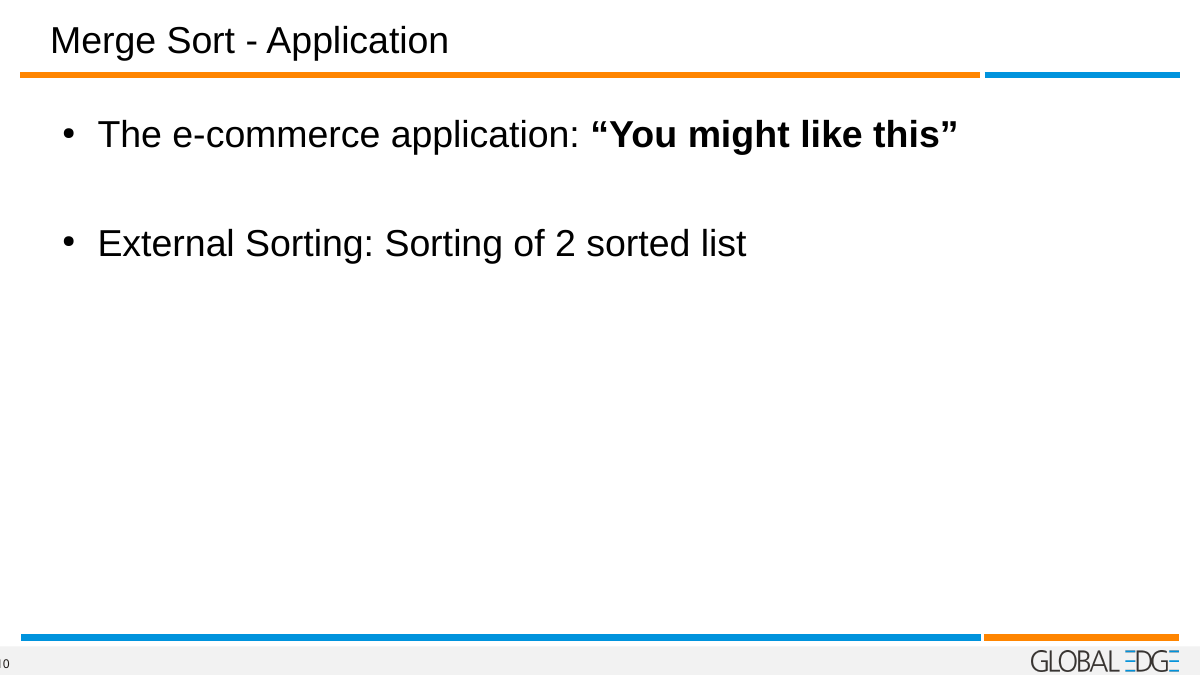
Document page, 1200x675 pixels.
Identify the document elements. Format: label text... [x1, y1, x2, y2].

text_box Merge Sort - Application [35, 11, 465, 69]
text_box The e-commerce application: “You might like this” External Sorting: Sorting of 2 sorted list [47, 106, 974, 380]
picture [1031, 650, 1179, 672]
